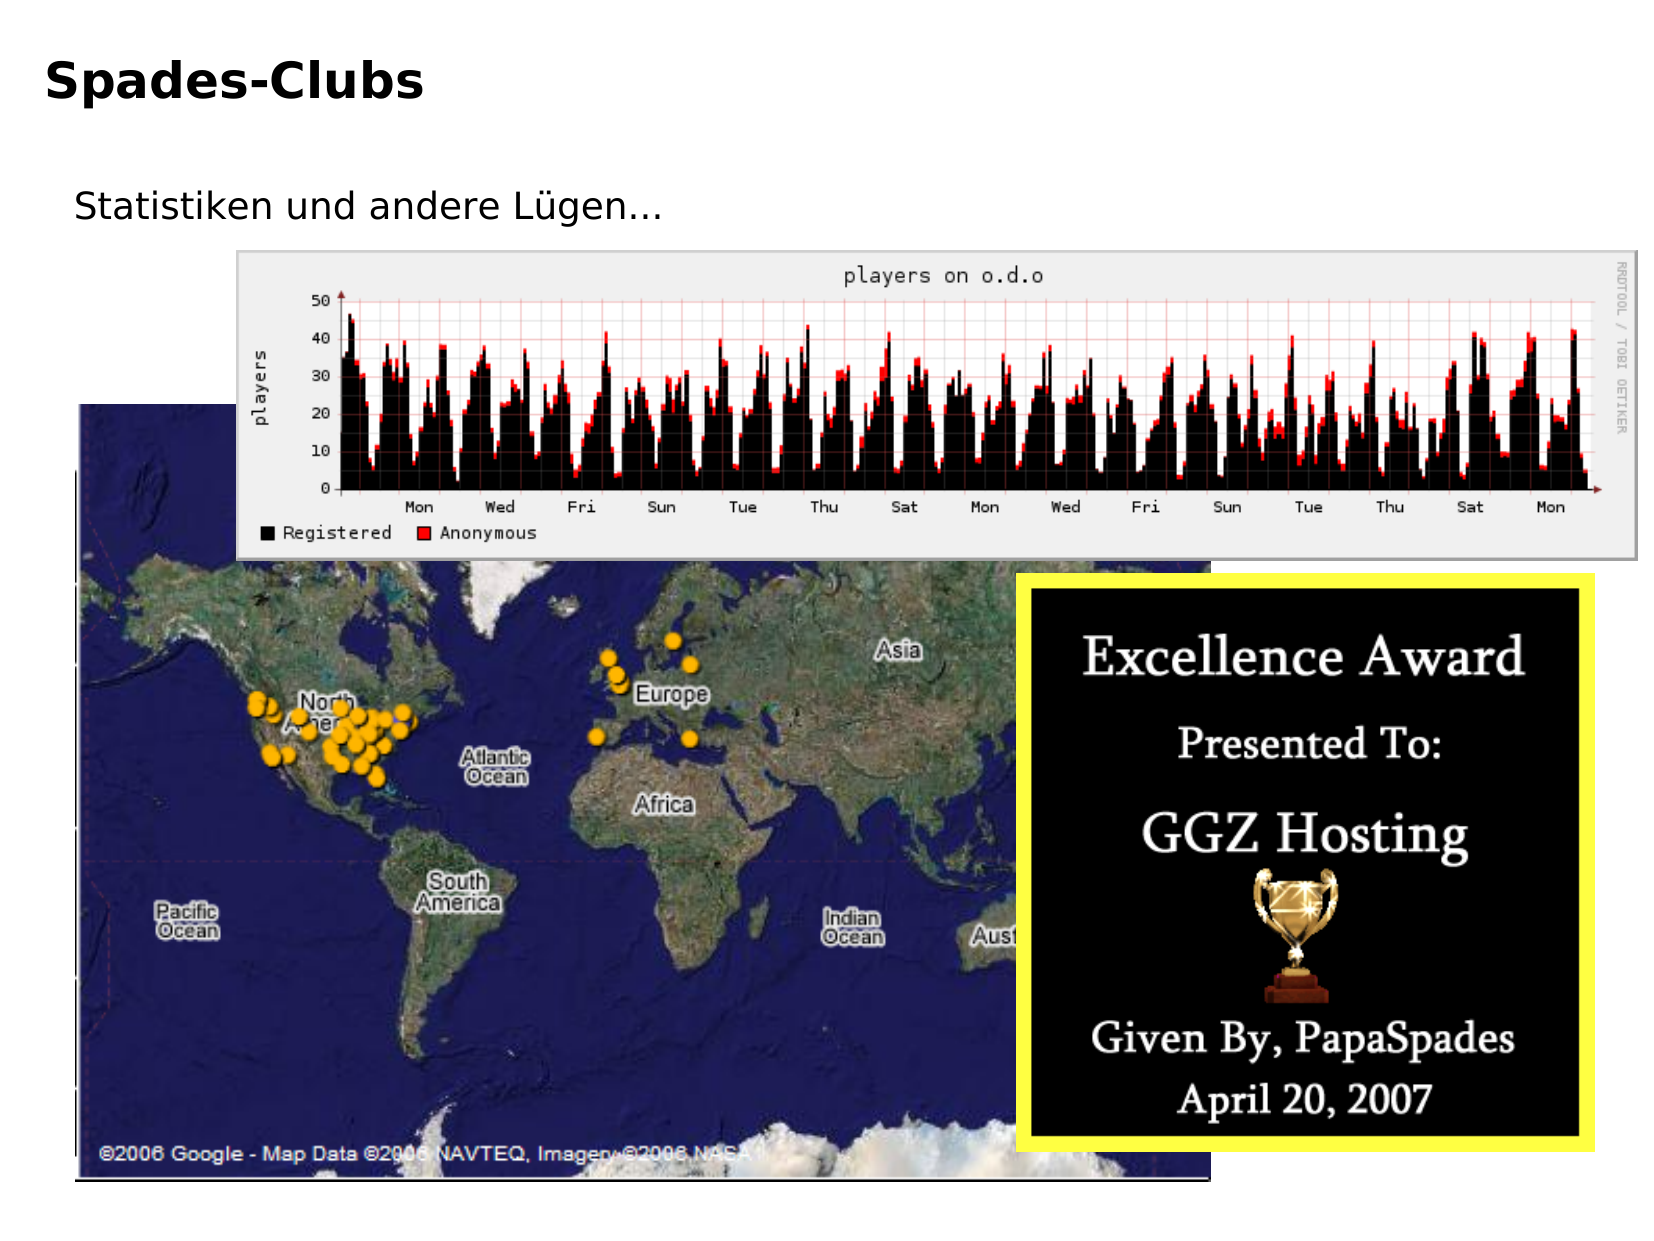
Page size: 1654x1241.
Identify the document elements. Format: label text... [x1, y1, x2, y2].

text_box Statistiken und andere Lügen... [59, 177, 1595, 236]
text_box Spades-Clubs [29, 45, 1625, 119]
picture [75, 250, 1638, 1182]
